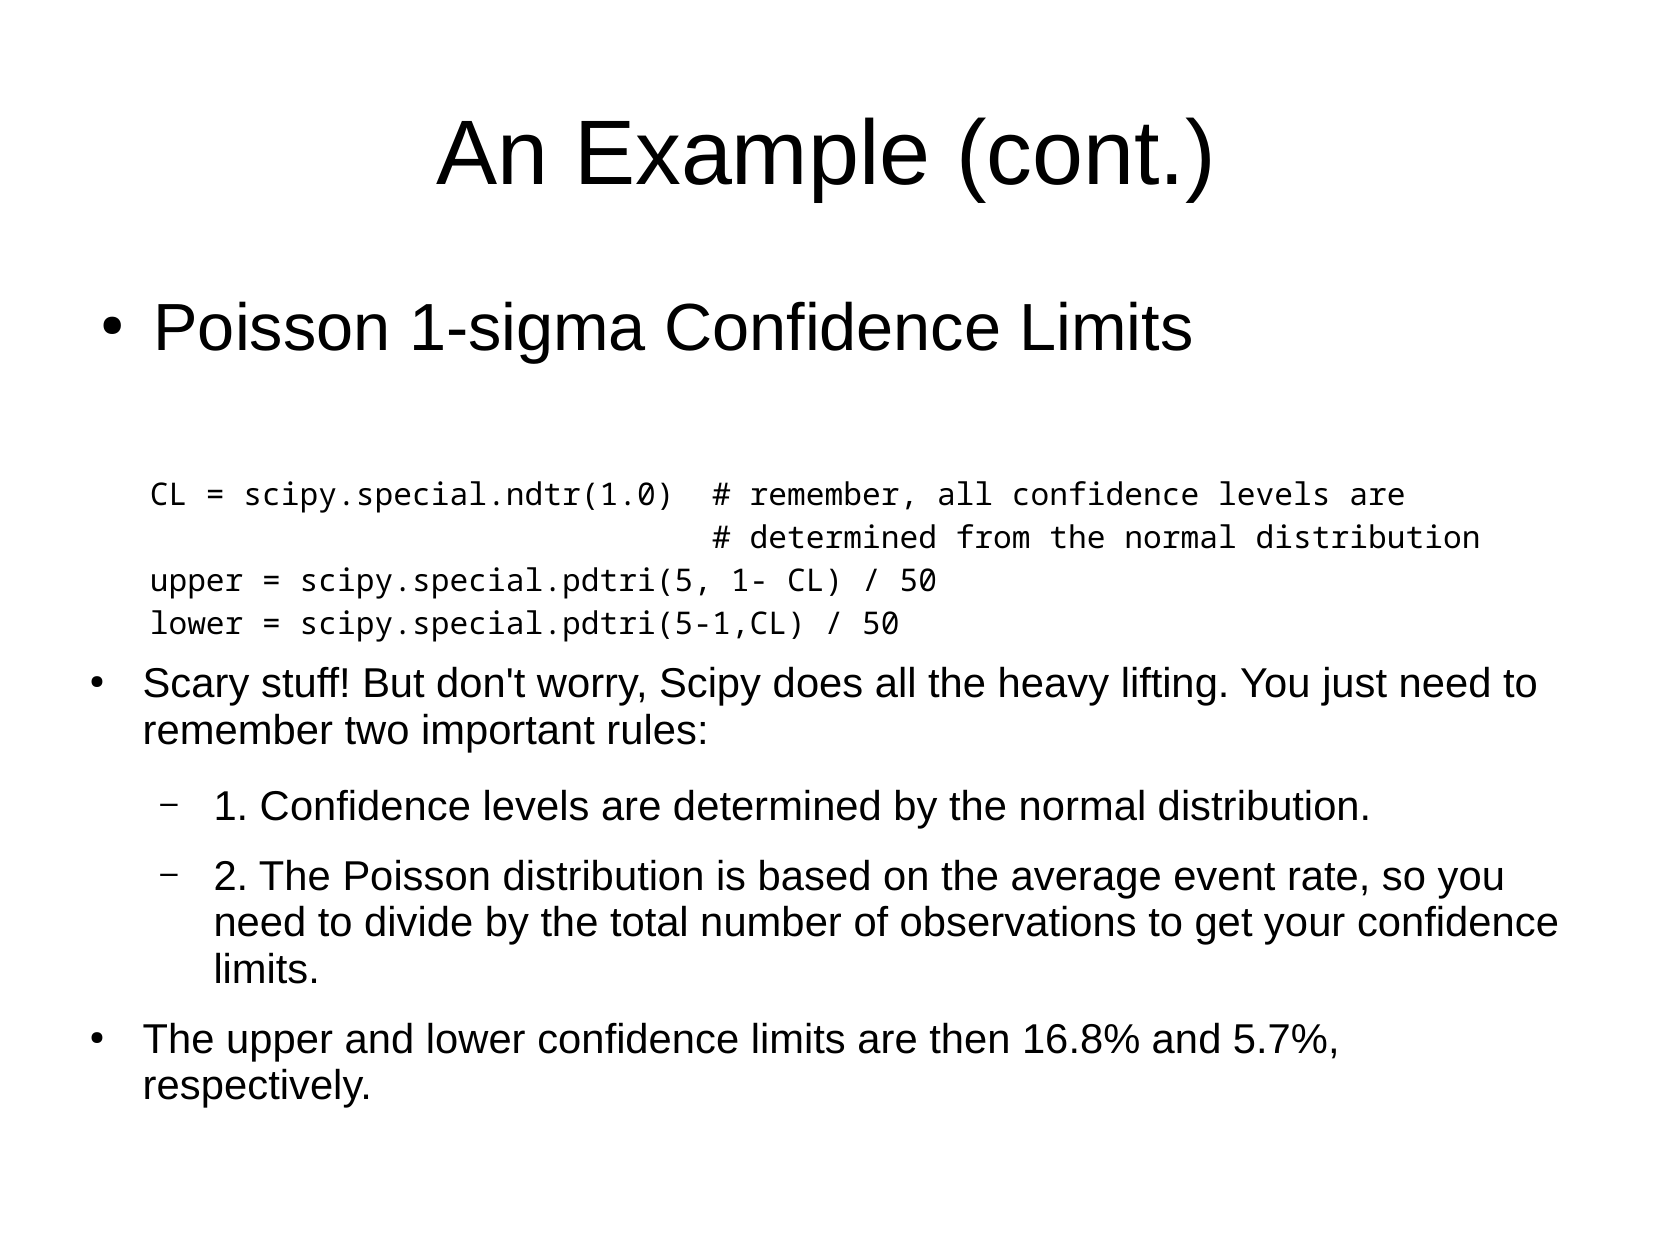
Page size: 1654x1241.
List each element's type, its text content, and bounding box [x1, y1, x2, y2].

list Scary stuff! But don't worry, Scipy does all the heavy lifting. You just need to remember two important rules: 1. Confidence levels are determined by the normal distribution. 2. The Poisson distribution is based on the average event rate, so you need to divide by the total number of observations to get your confidence limits. The upper and lower confidence limits are then 16.8% and 5.7%, respectively. [71, 660, 1561, 1201]
text_box CL = scipy.special.ndtr(1.0) # remember, all confidence levels are # determined from the normal distribution upper = scipy.special.pdtri(5, 1- CL) / 50 lower = scipy.special.pdtri(5-1,CL) / 50 [135, 465, 1636, 669]
list Poisson 1-sigma Confidence Limits [82, 290, 1571, 421]
title An Example (cont.) [82, 49, 1571, 257]
